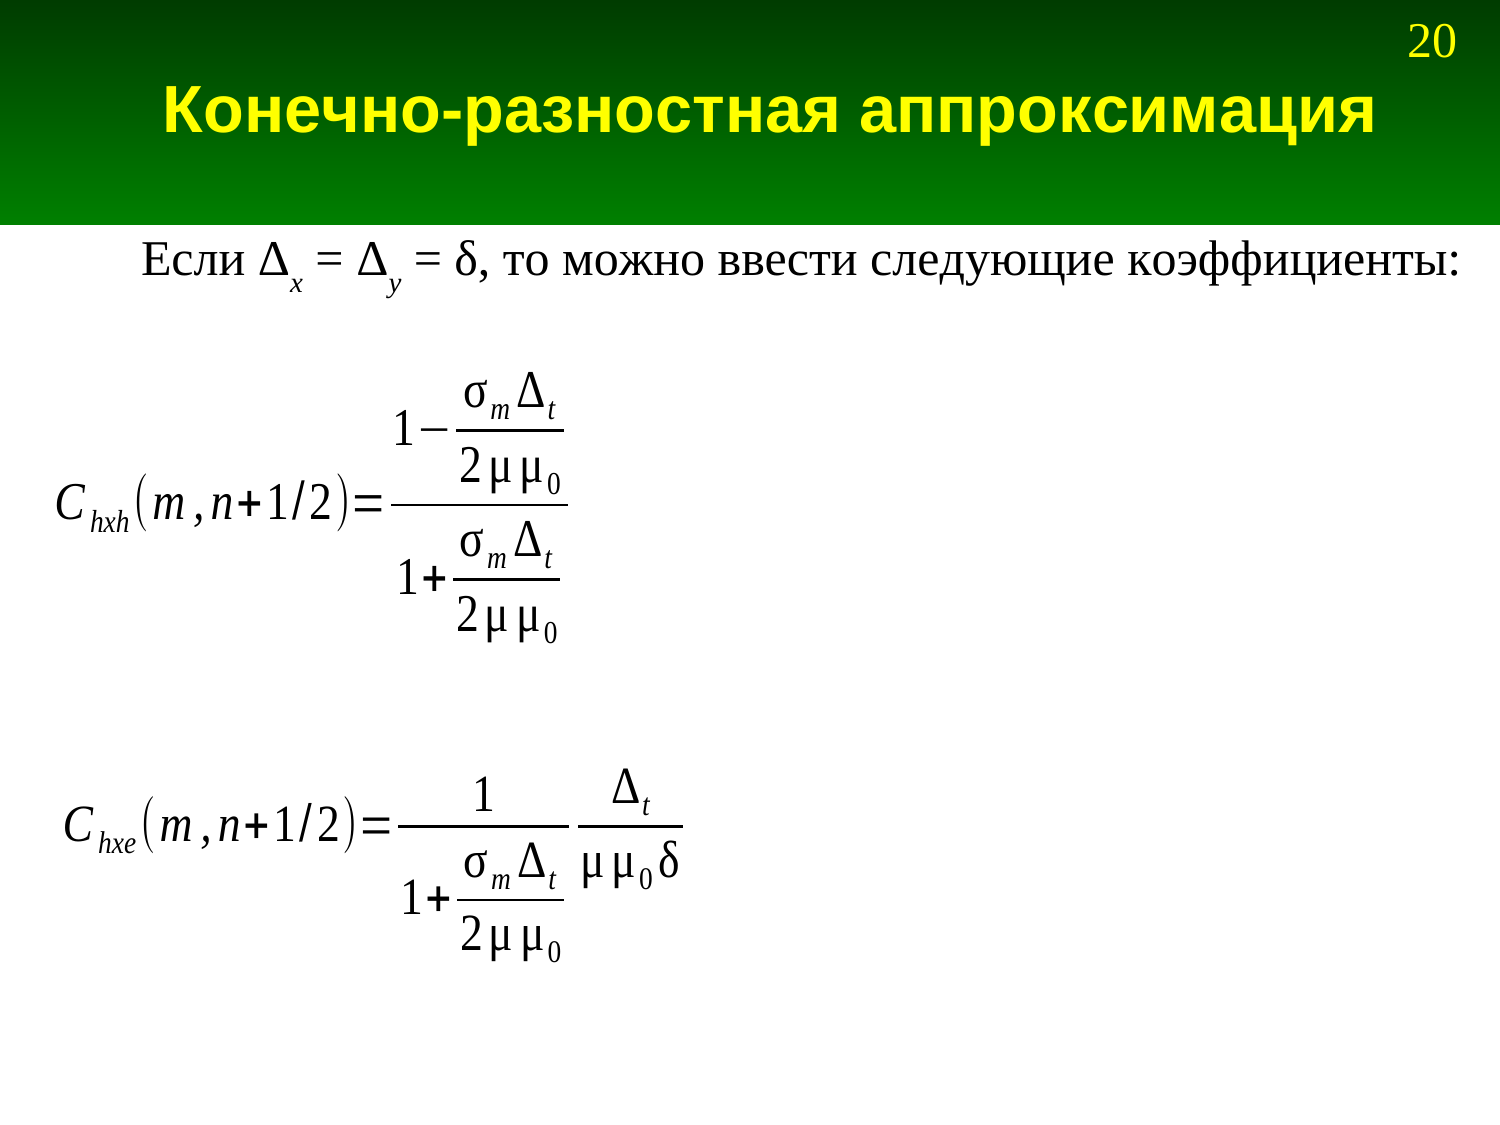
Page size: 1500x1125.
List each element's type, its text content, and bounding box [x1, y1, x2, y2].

chart [43, 756, 705, 970]
chart [35, 359, 590, 650]
title Конечно-разностная аппроксимация [100, 7, 1441, 204]
text_box Если Δx = Δy = δ, то можно ввести следующие коэффициенты: [126, 218, 1477, 306]
